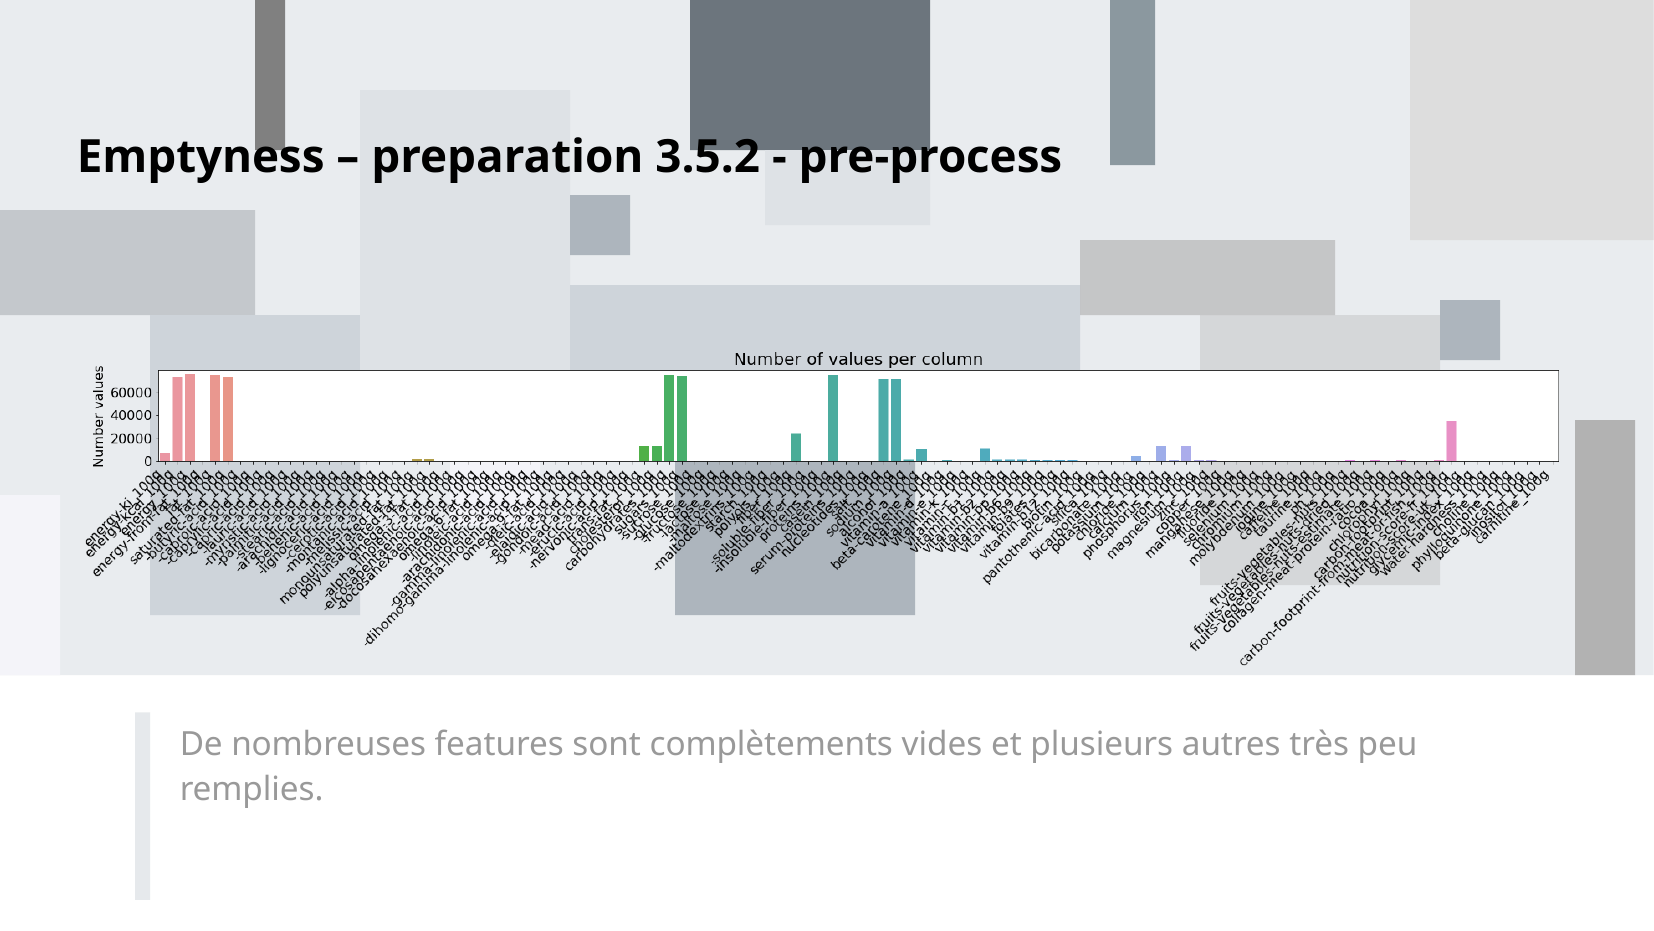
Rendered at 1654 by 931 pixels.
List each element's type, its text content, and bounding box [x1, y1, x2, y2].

title Emptyness – preparation 3.5.2 - pre-process [76, 76, 1565, 233]
text_box [135, 712, 151, 900]
text_box De nombreuses features sont complètements vides et plusieurs autres très peu remplies. [165, 712, 1538, 901]
picture [75, 346, 1564, 676]
